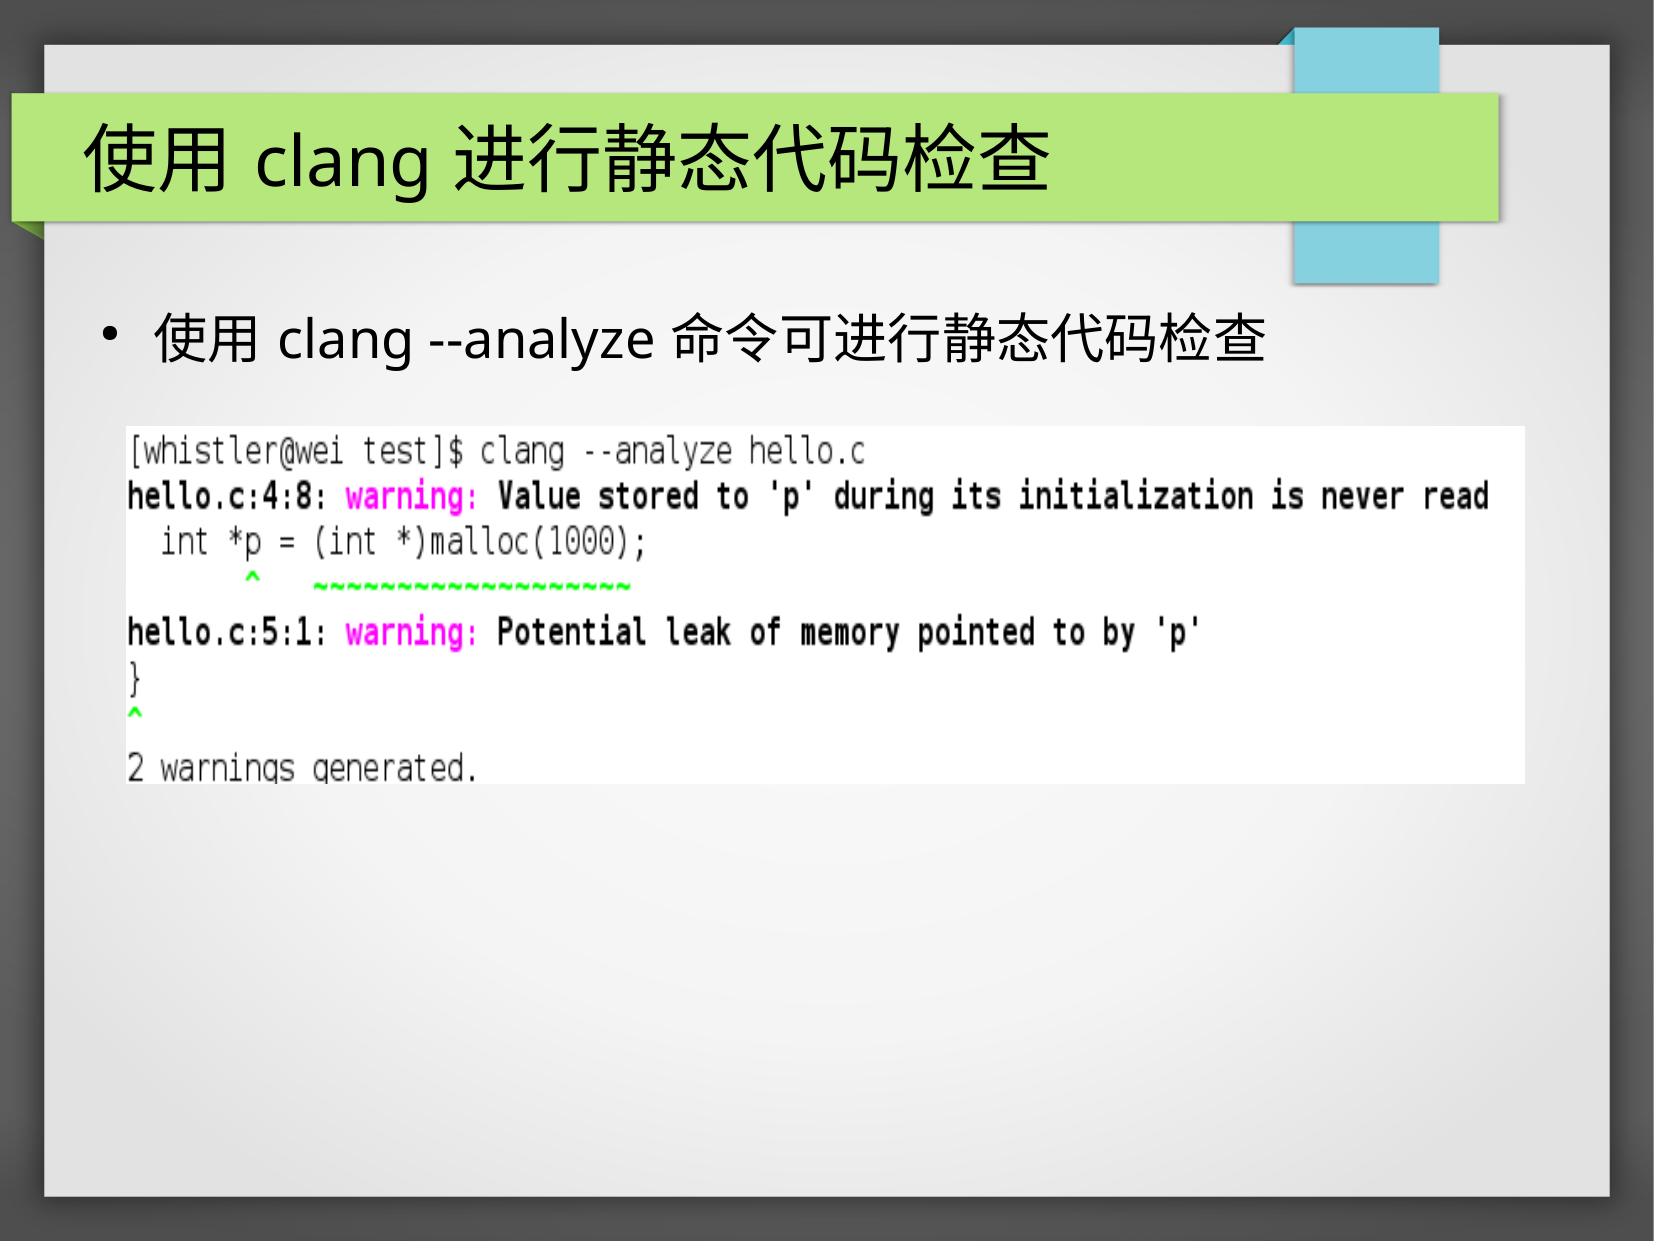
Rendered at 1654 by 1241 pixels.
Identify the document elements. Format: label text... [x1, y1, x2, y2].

title 使用clang进行静态代码检查 [82, 94, 1264, 213]
picture [0, 0, 1654, 1241]
list 使用clang --analyze命令可进行静态代码检查 [82, 295, 1571, 1015]
